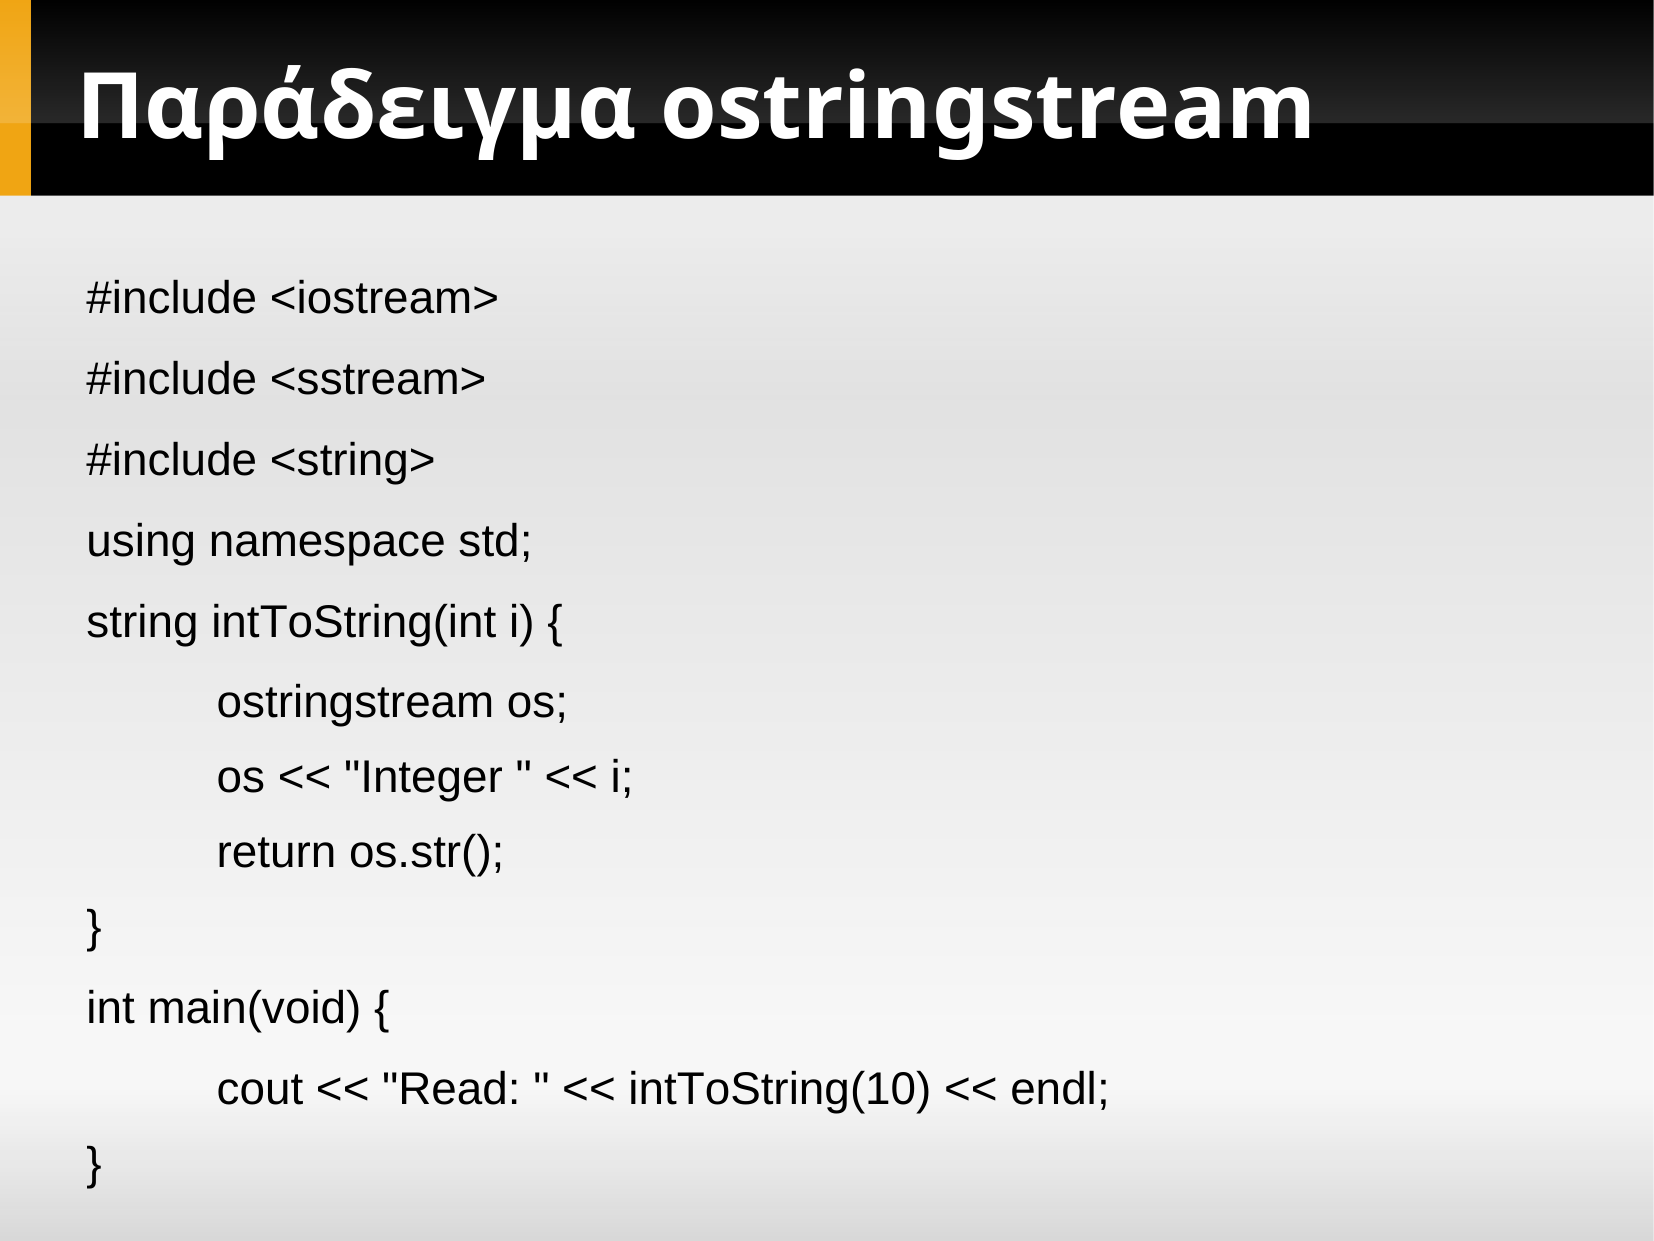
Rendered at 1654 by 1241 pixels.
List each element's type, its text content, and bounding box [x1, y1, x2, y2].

title Παράδειγμα ostringstream [76, 0, 1565, 208]
list #include <iostream> #include <sstream> #include <string> using namespace std; string intToString(int i) { ostringstream os; os << "Integer " << i; return os.str(); } int main(void) { cout << "Read: " << intToString(10) << endl; } [75, 272, 1651, 1189]
picture [0, 0, 1654, 1241]
